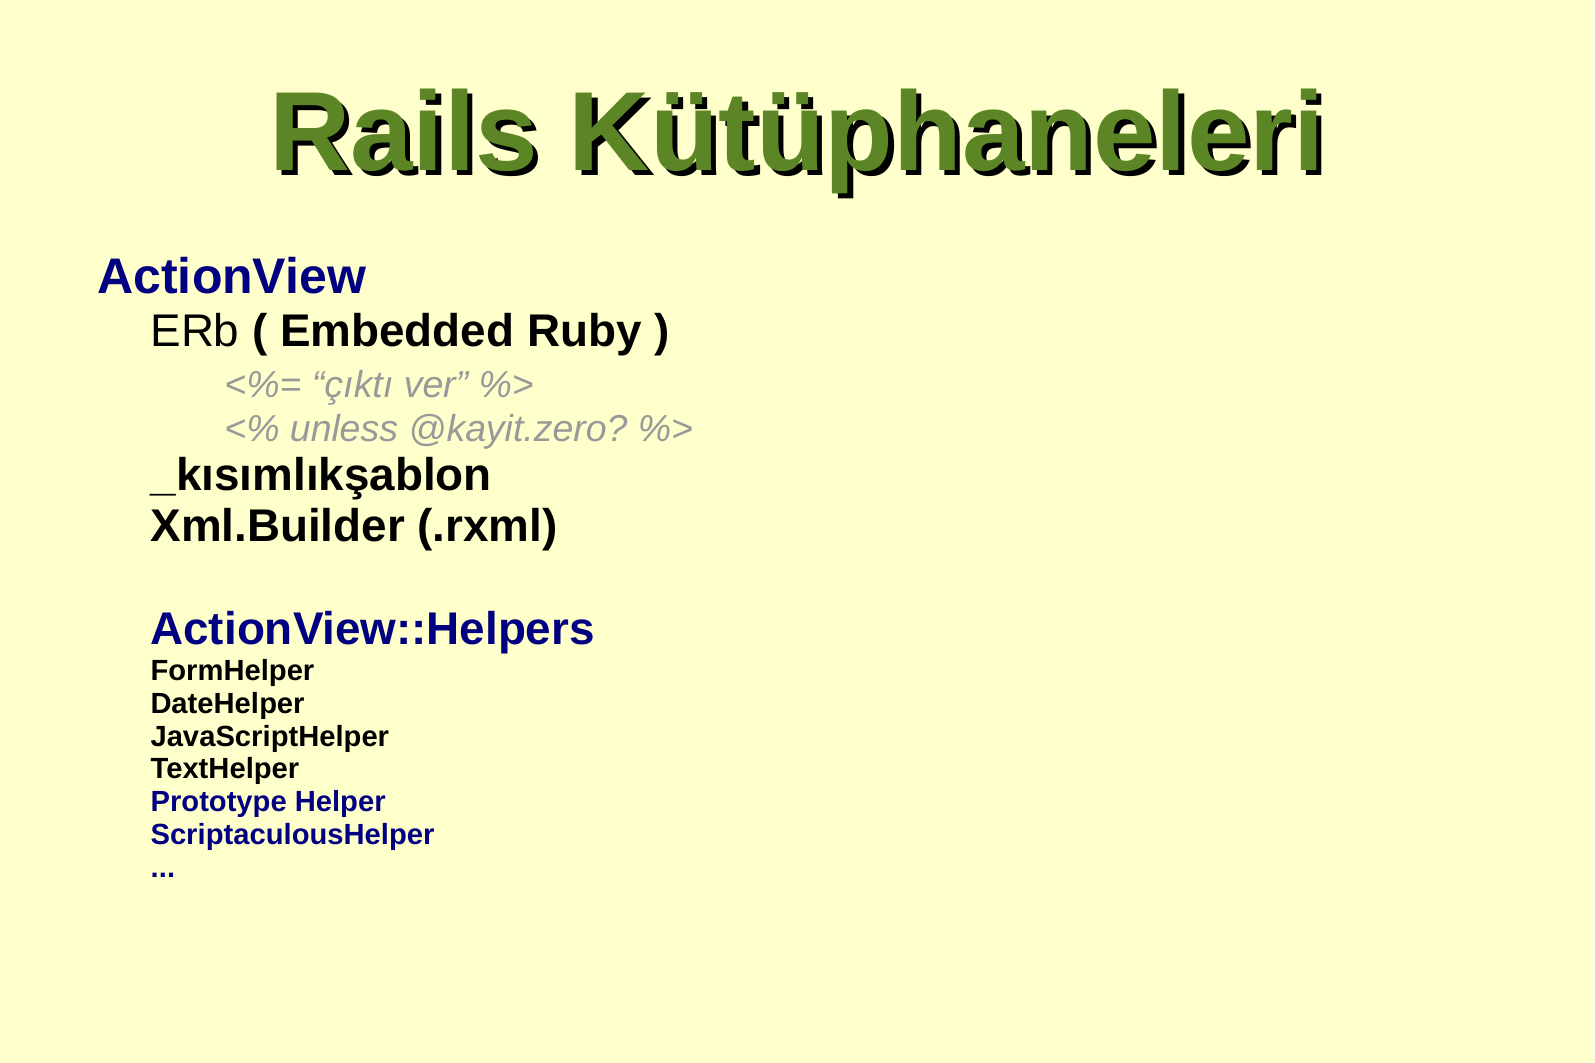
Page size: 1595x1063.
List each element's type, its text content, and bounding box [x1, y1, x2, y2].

title Rails Kütüphaneleri [79, 42, 1515, 220]
list ActionView ERb ( Embedded Ruby ) <%= “çıktı ver” %> <% unless @kayit.zero? %> _kısımlıkşablon Xml.Builder (.rxml) ActionView::Helpers FormHelper DateHelper JavaScriptHelper TextHelper Prototype Helper ScriptaculousHelper ... [79, 248, 1515, 910]
